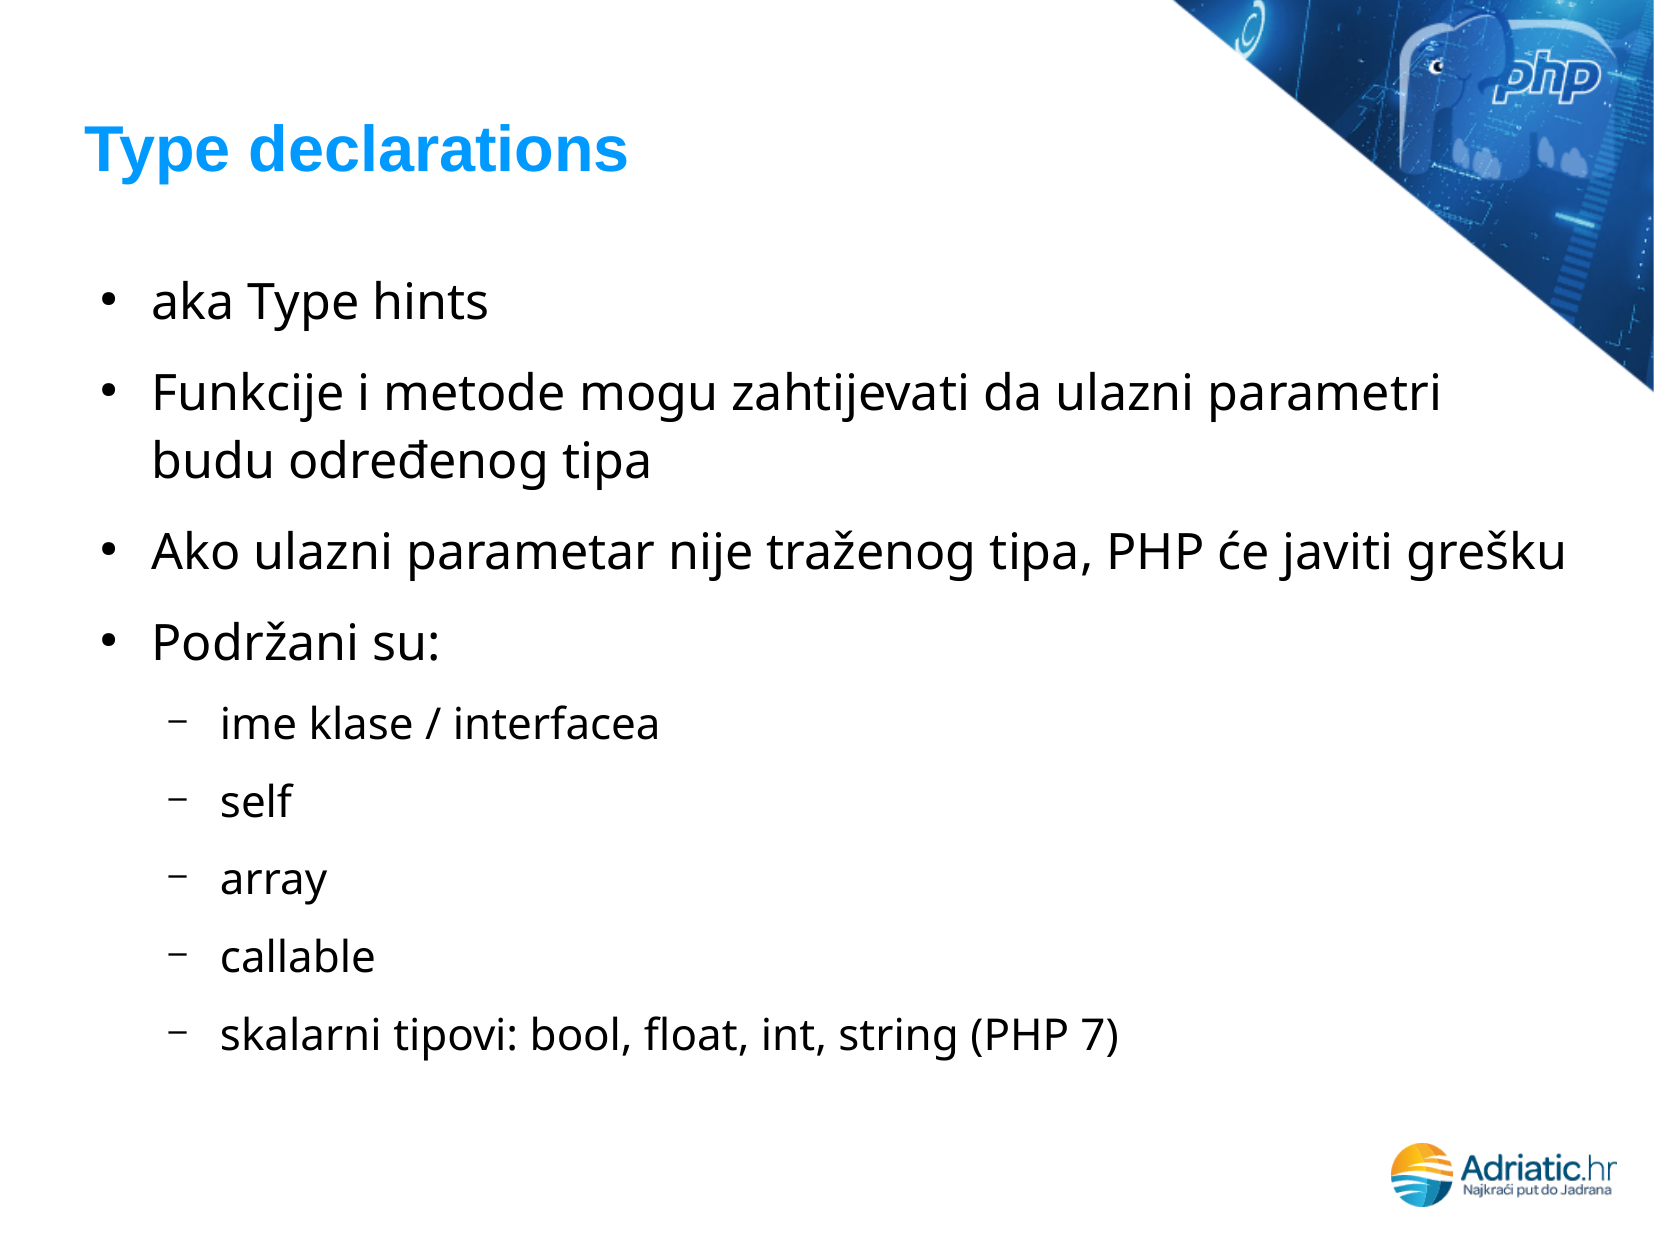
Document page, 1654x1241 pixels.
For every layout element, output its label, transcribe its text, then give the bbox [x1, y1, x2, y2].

list aka Type hints Funkcije i metode mogu zahtijevati da ulazni parametri budu određenog tipa Ako ulazni parametar nije traženog tipa, PHP će javiti grešku Podržani su: ime klase / interfacea self array callable skalarni tipovi: bool, float, int, string (PHP 7) [82, 265, 1571, 1130]
title Type declarations [84, 91, 1270, 207]
picture [1391, 1143, 1617, 1207]
picture [1171, 0, 1654, 486]
